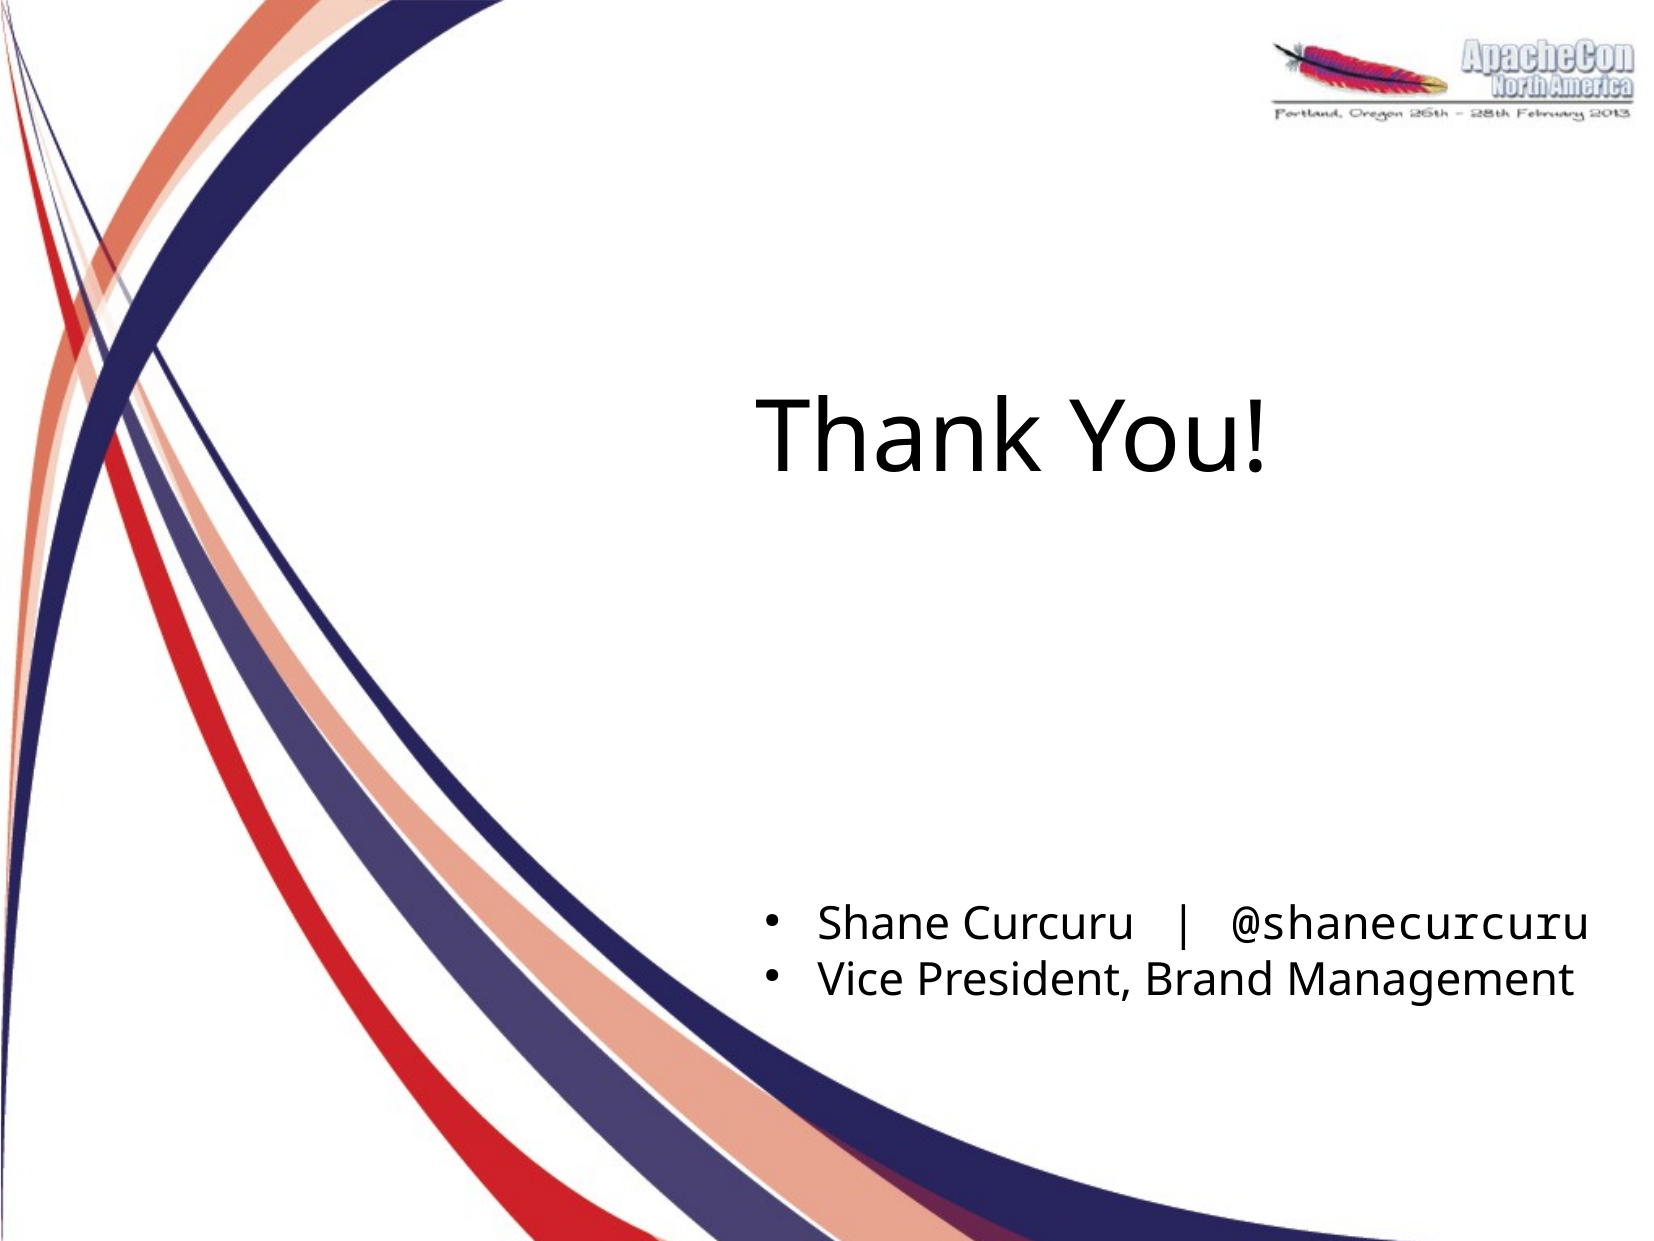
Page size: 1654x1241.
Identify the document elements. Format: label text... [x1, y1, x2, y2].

text_box Shane Curcuru | @shanecurcuru Vice President, Brand Management [738, 885, 1625, 1034]
picture [0, 0, 1654, 1241]
title Thank You! [487, 300, 1538, 563]
